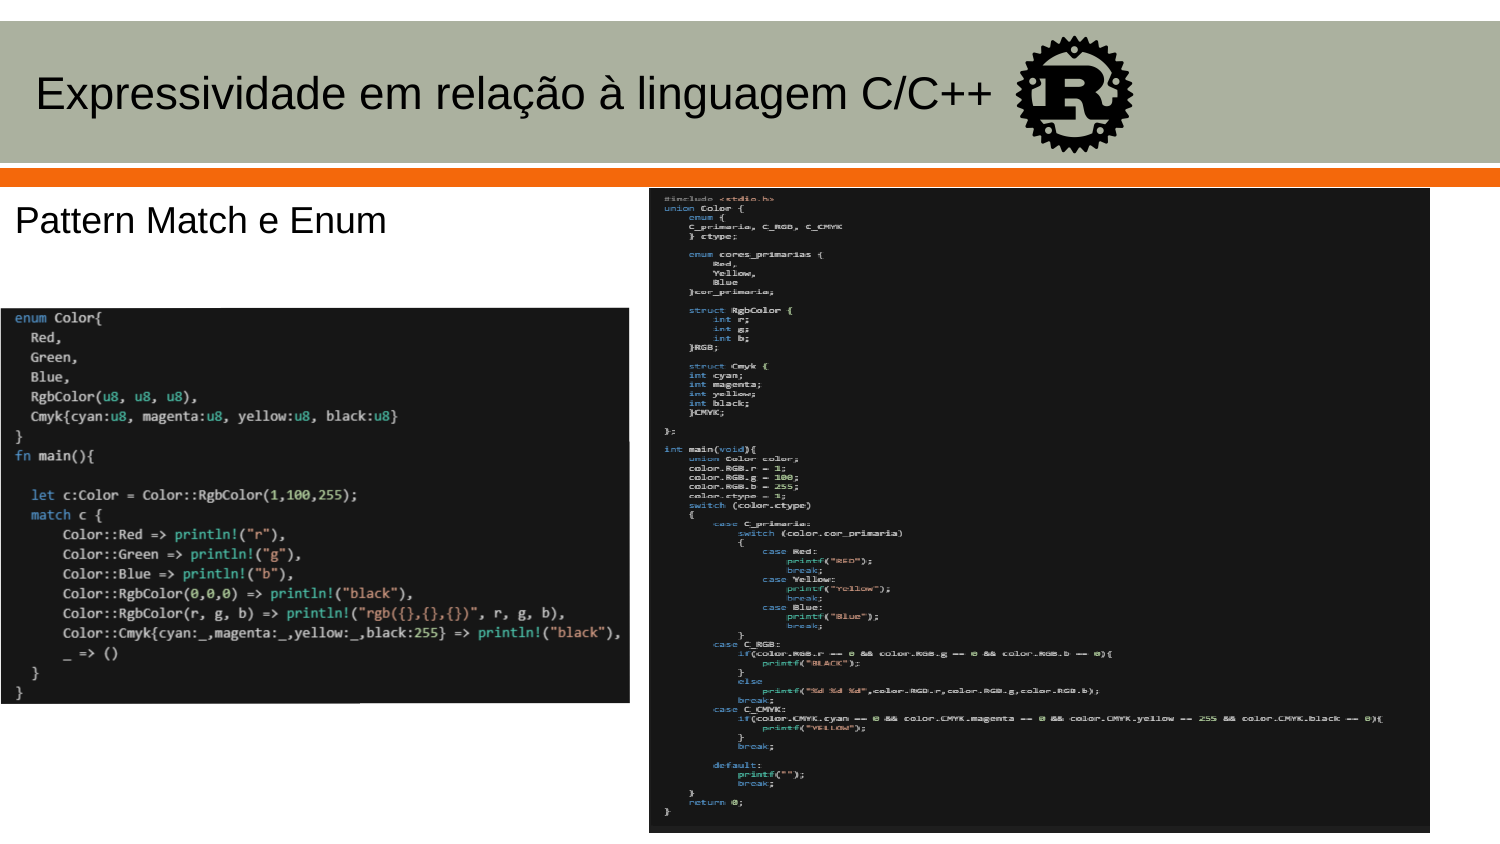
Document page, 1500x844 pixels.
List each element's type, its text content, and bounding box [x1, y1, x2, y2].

picture [0, 307, 630, 704]
text_box Pattern Match e Enum [0, 188, 461, 246]
text_box Expressividade em relação à linguagem C/C++ [35, 28, 1071, 154]
picture [1015, 35, 1134, 154]
picture [649, 188, 1430, 833]
